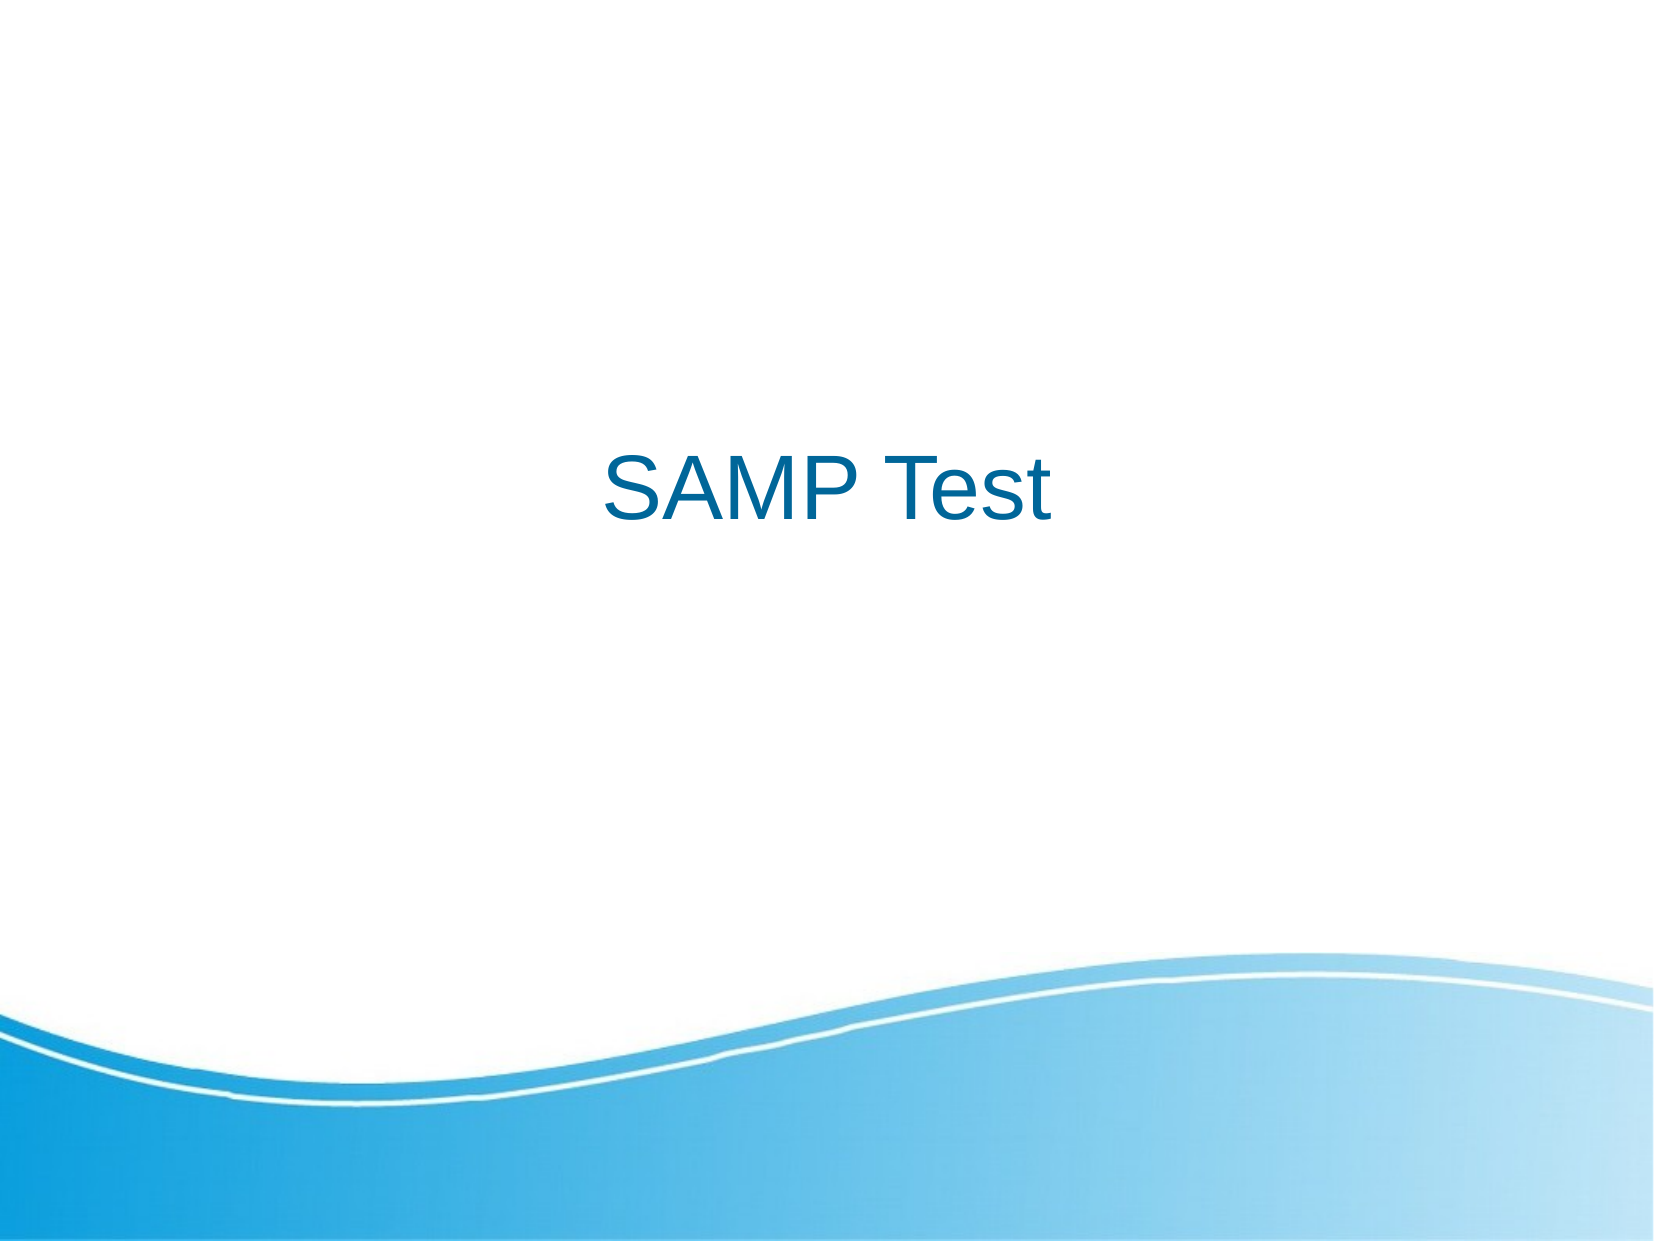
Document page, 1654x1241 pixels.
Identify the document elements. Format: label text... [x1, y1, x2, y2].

picture [0, 952, 1654, 1241]
title SAMP Test [0, 384, 1654, 592]
